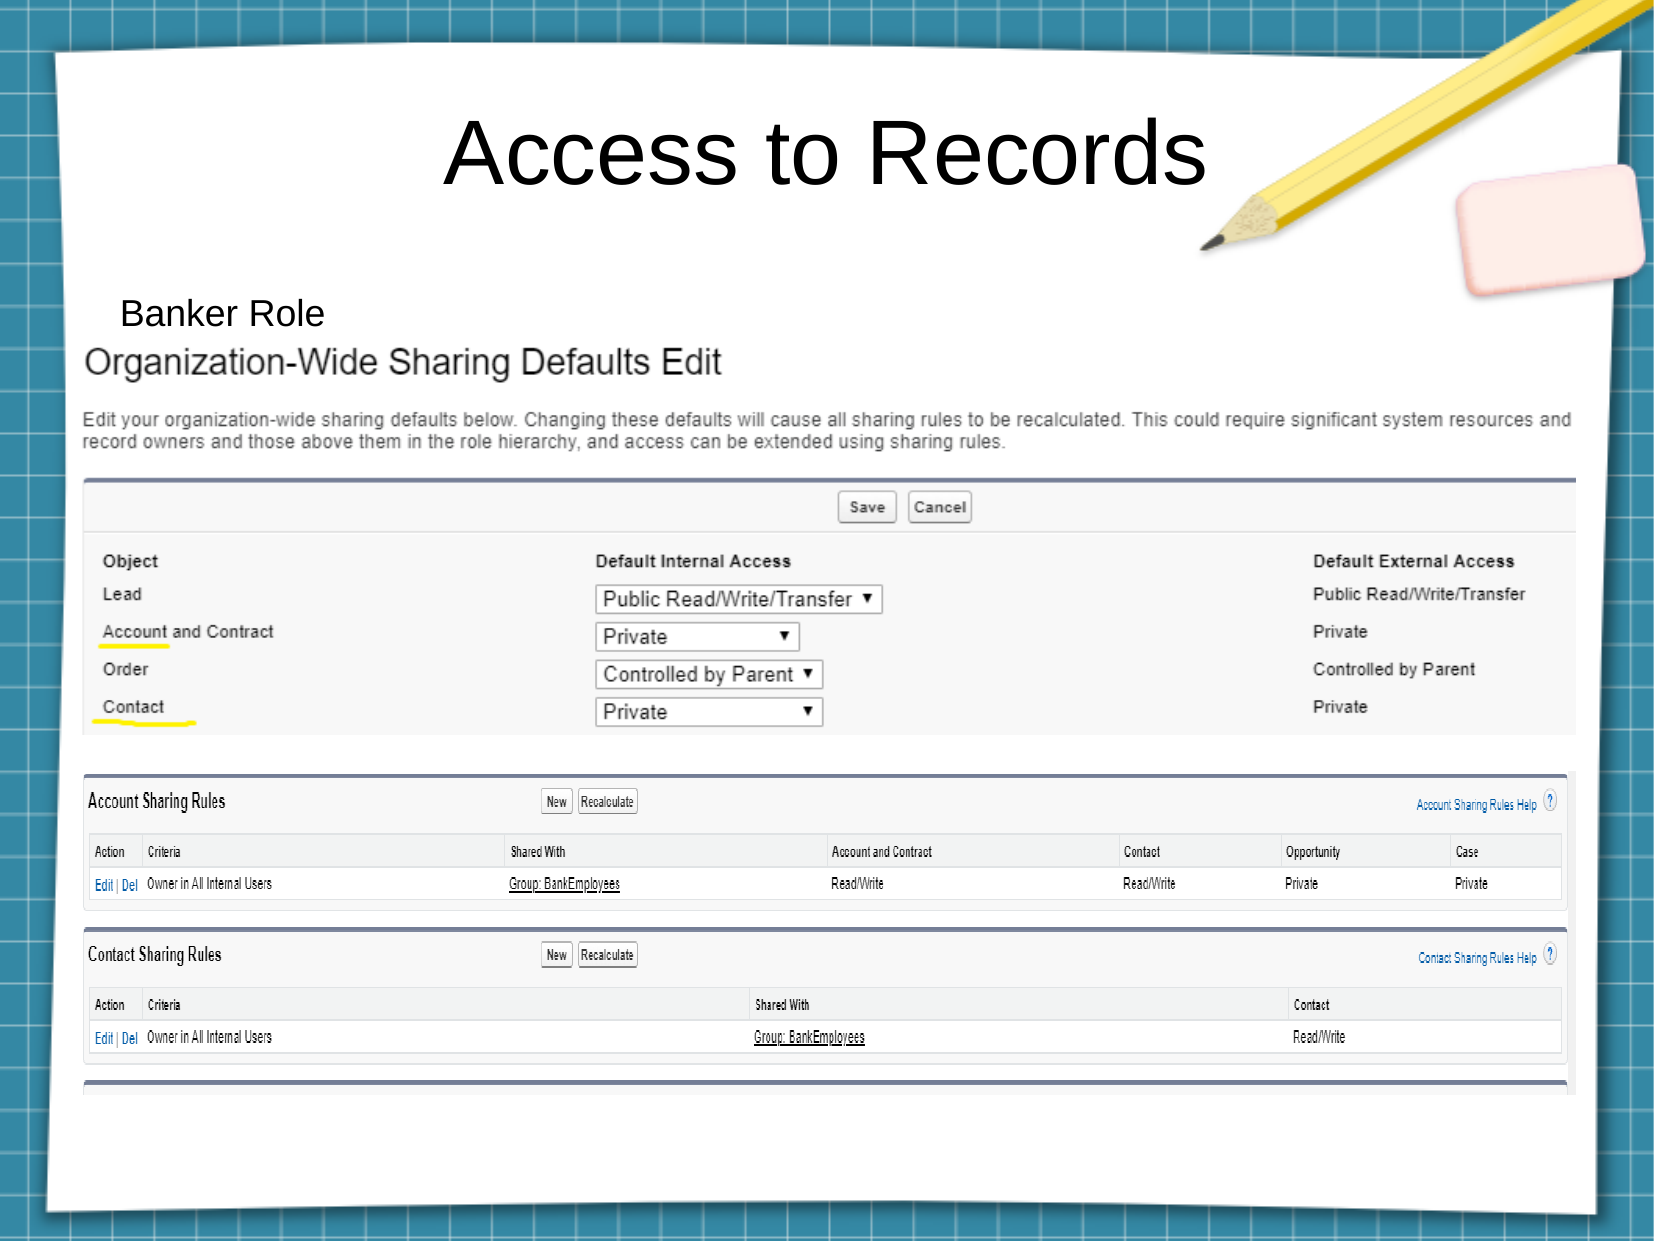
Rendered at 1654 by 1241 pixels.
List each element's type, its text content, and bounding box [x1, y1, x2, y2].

picture [0, 0, 1654, 1241]
text_box Banker Role [105, 285, 341, 342]
title Access to Records [82, 49, 1571, 257]
